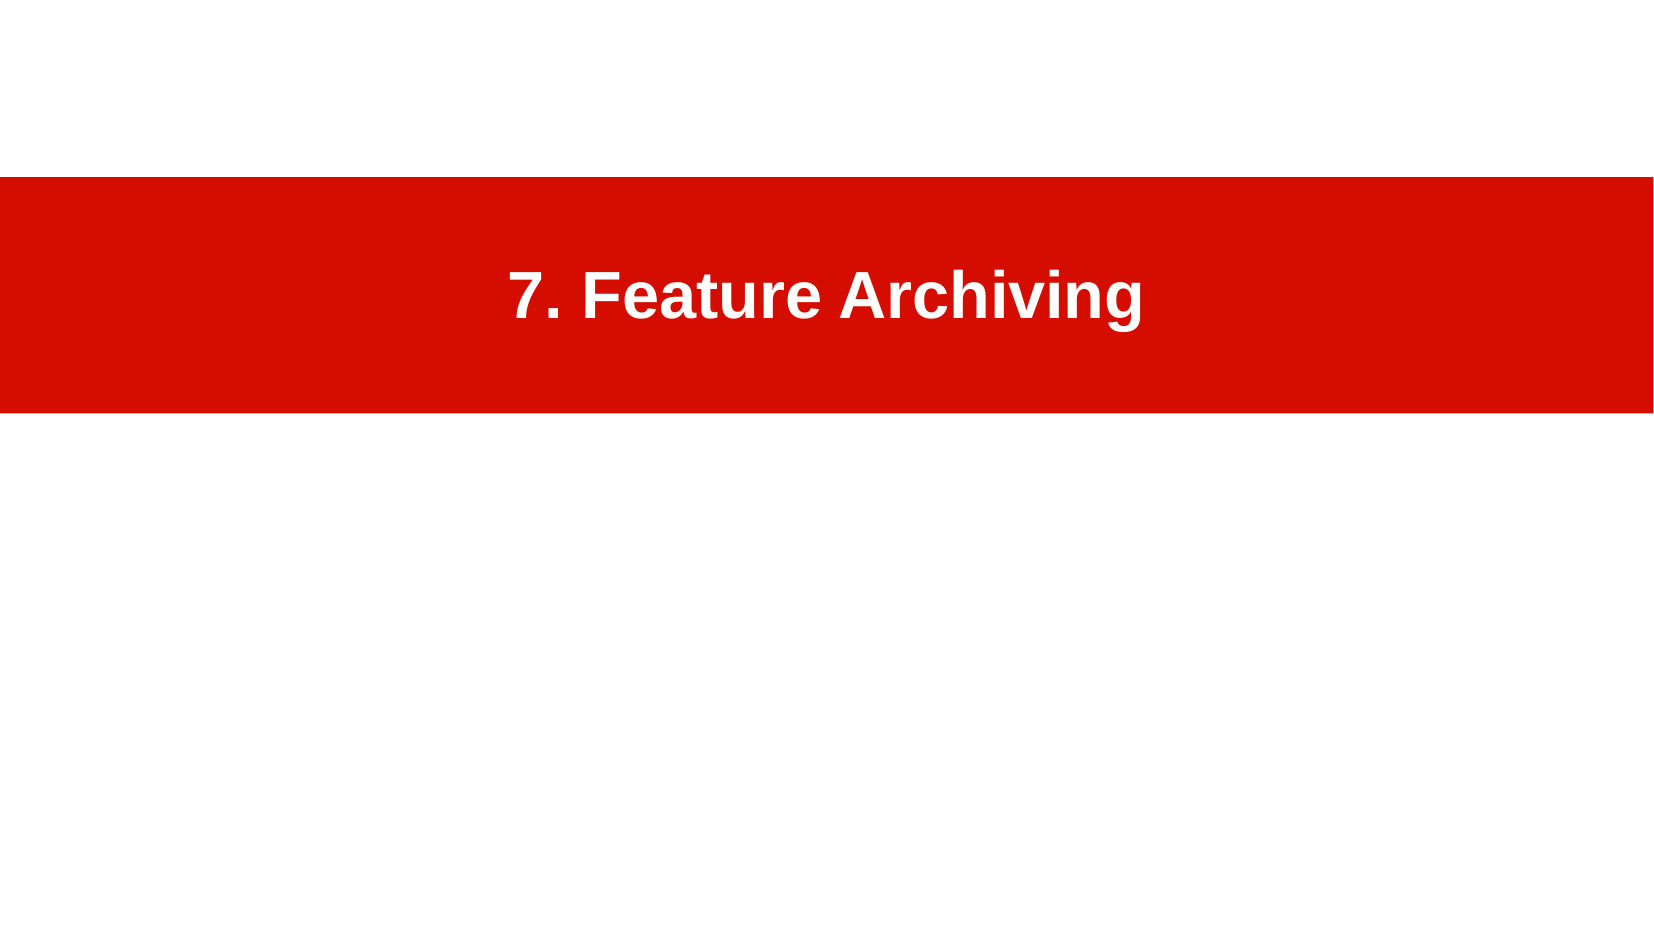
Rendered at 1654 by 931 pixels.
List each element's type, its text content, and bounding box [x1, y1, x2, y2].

title 7. Feature Archiving [0, 177, 1654, 414]
